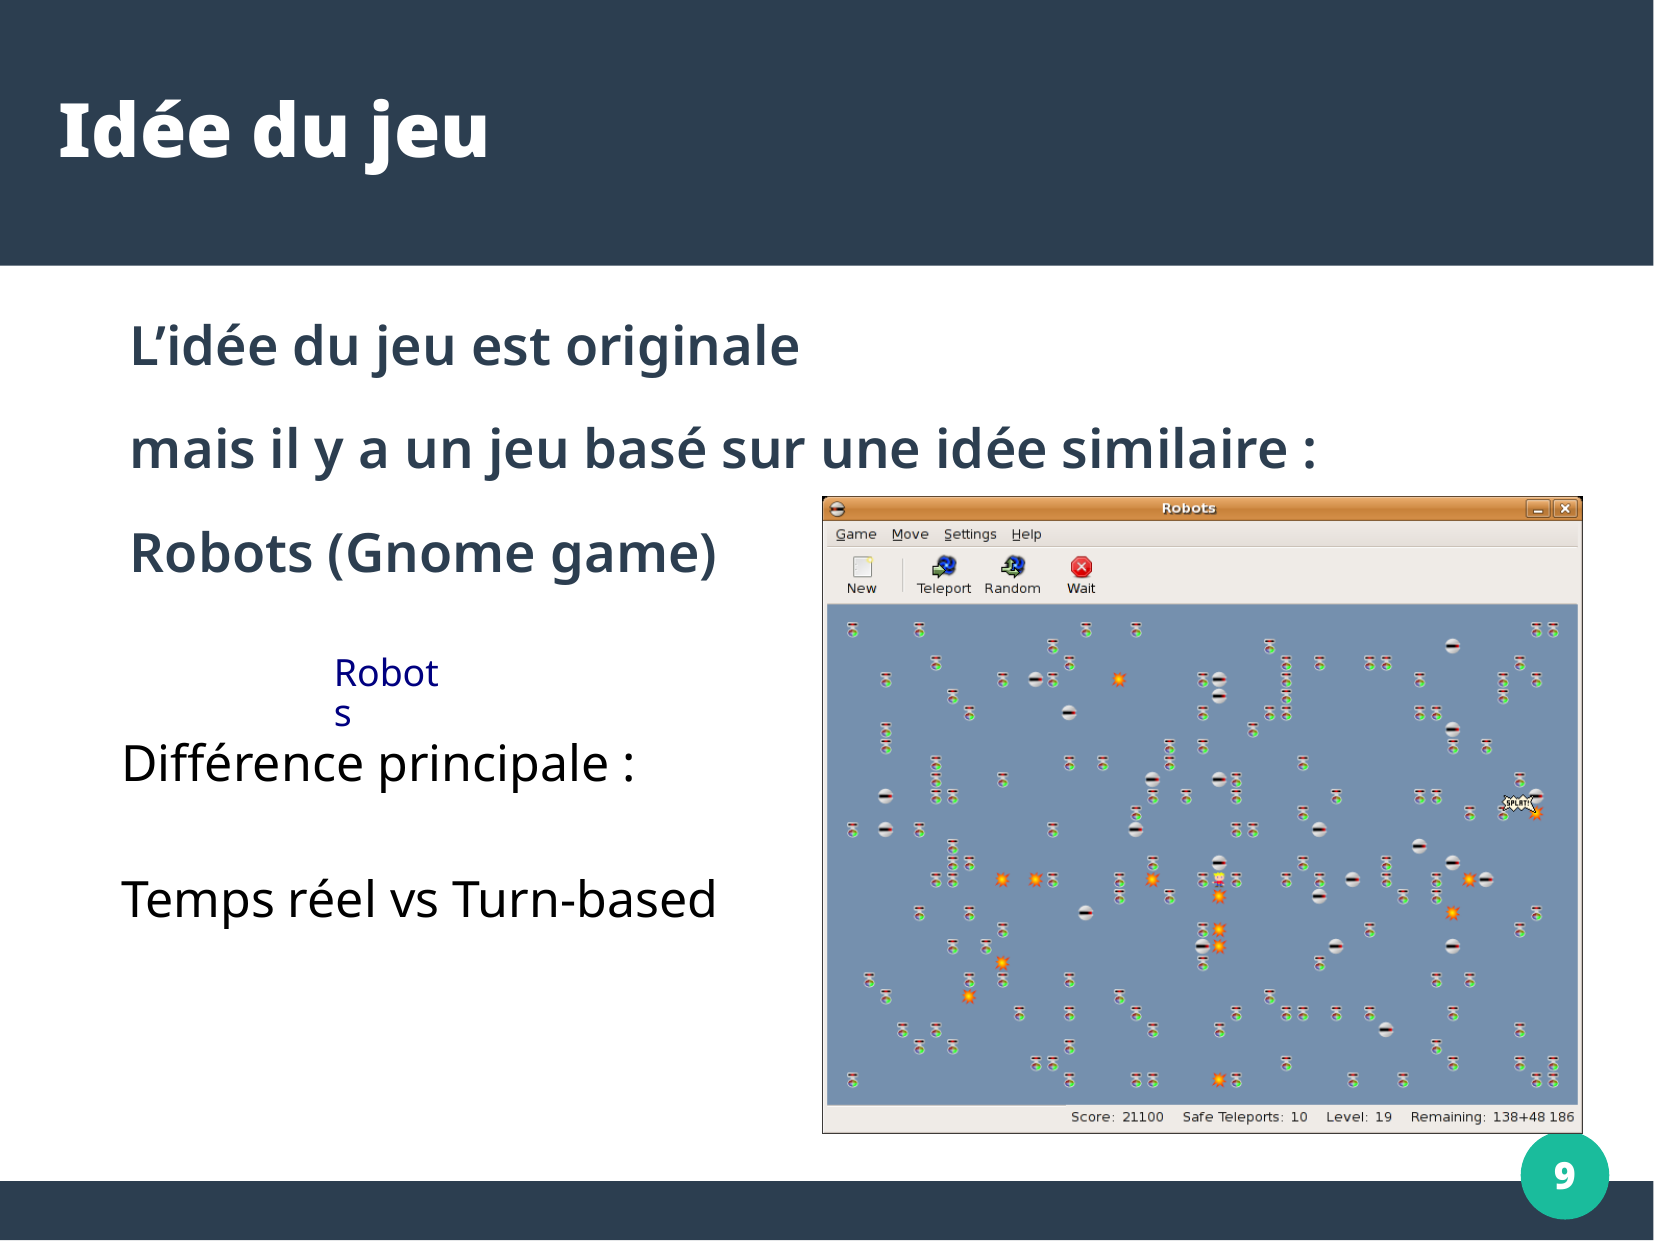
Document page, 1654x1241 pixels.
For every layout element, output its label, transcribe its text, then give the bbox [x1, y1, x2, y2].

list L’idée du jeu est originale mais il y a un jeu basé sur une idée similaire : Robots (Gnome game) [59, 307, 1595, 1134]
text_box Robots [318, 638, 461, 709]
picture [822, 496, 1583, 1134]
text_box Différence principale : Temps réel vs Turn-based [106, 720, 792, 972]
title Idée du jeu [59, 56, 1595, 200]
